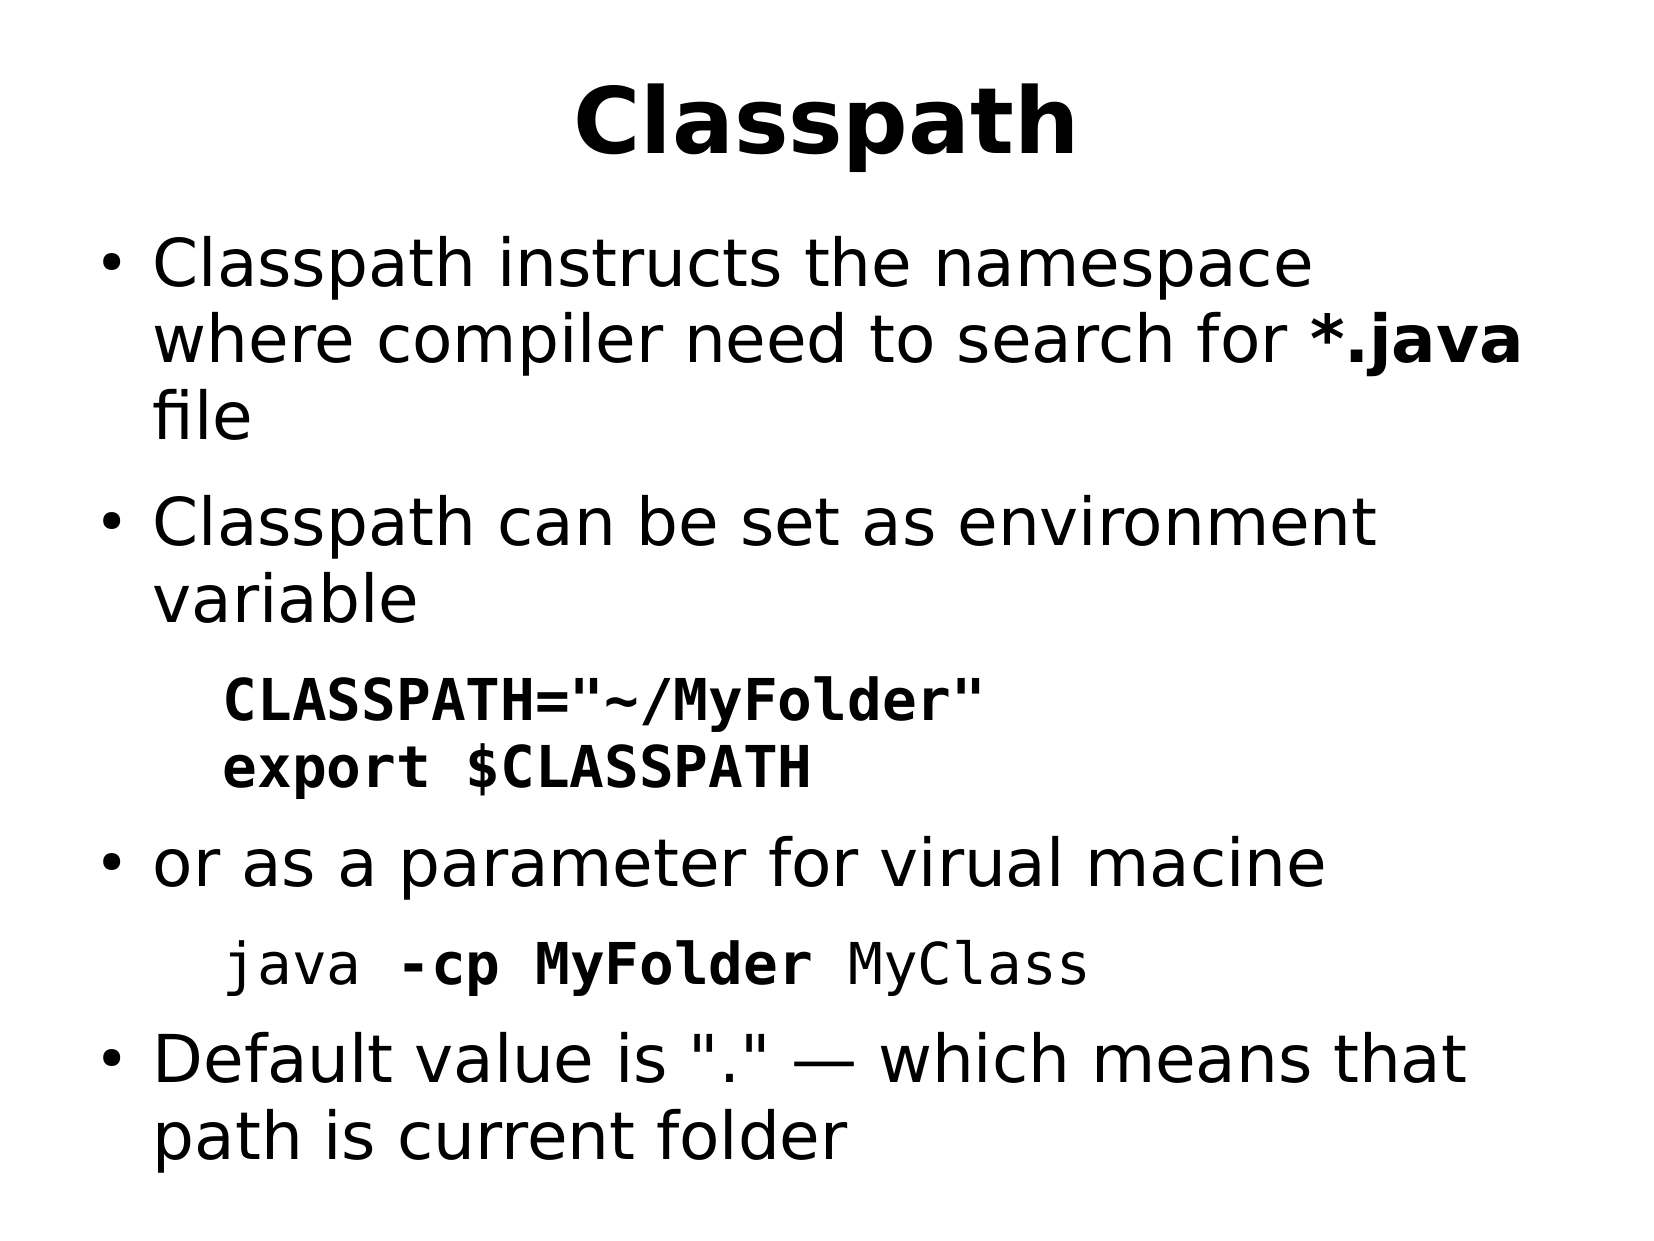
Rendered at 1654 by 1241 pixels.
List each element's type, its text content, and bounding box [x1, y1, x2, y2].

title Classpath [82, 49, 1571, 196]
list Classpath instructs the namespace where compiler need to search for *.java file Classpath can be set as environment variable CLASSPATH="~/MyFolder" export $CLASSPATH or as a parameter for virual macine java -cp MyFolder MyClass Default value is "." — which means that path is current folder [82, 225, 1538, 1186]
